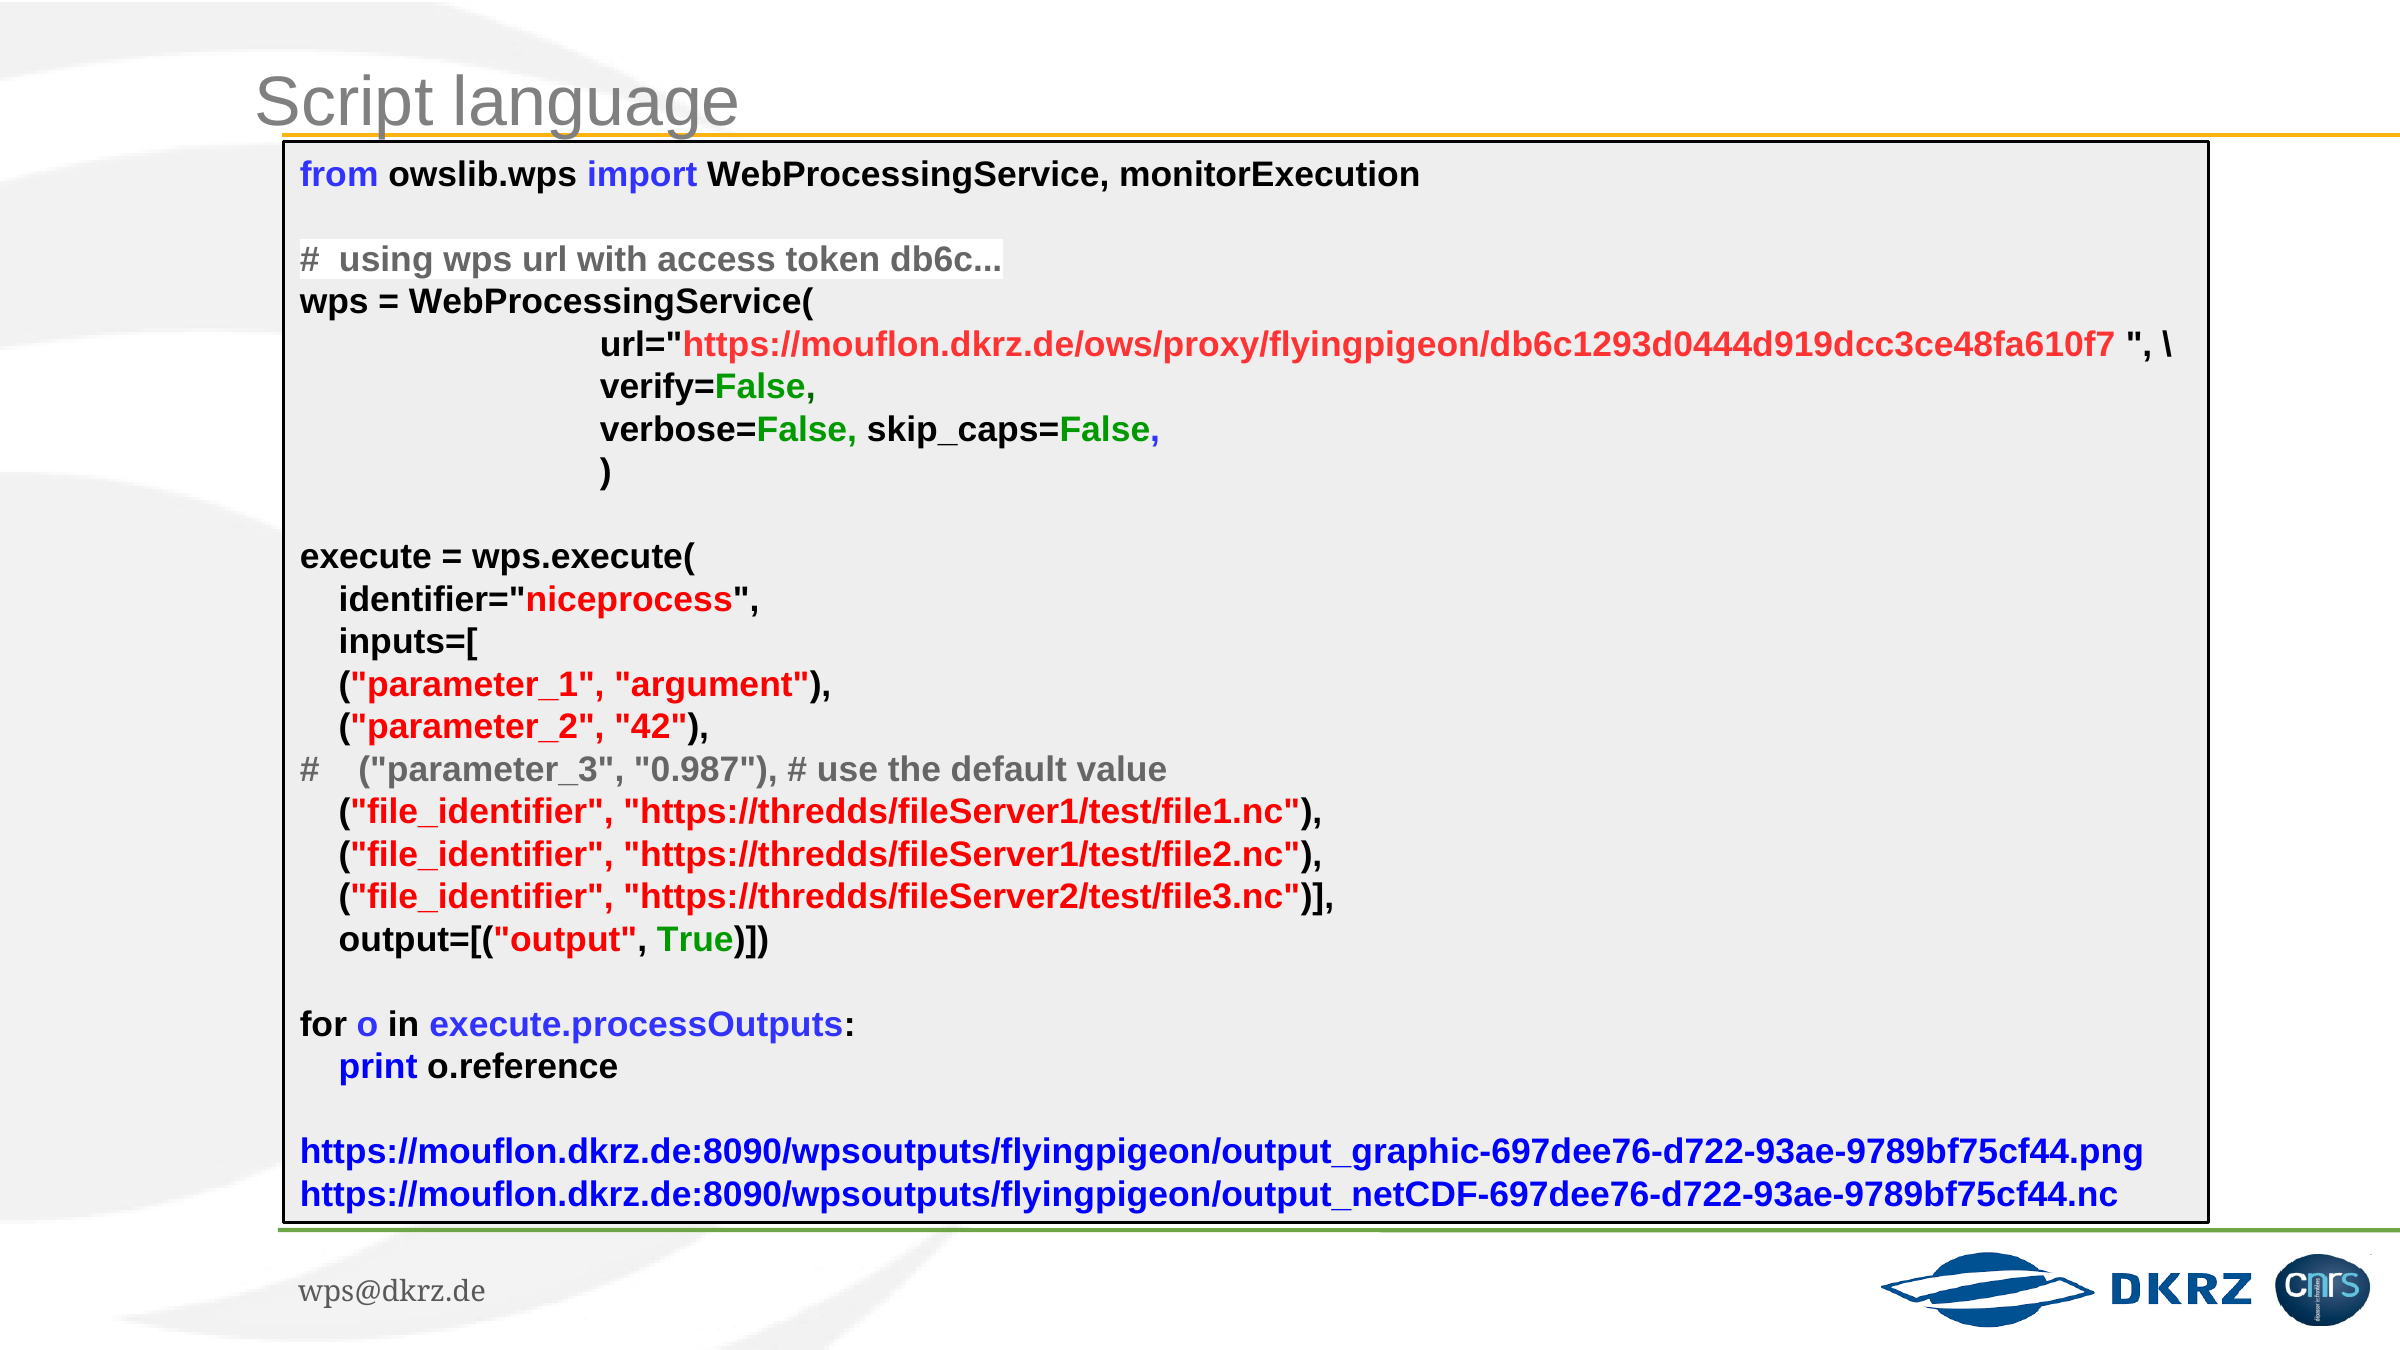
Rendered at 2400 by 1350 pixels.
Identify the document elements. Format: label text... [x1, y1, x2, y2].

title Script language [200, 47, 839, 158]
text_box from owslib.wps import WebProcessingService, monitorExecution # using wps url with access token db6c... wps = WebProcessingService( url="https://mouflon.dkrz.de/ows/proxy/flyingpigeon/db6c1293d0444d919dcc3ce48fa610f7 ", \ verify=False, verbose=False, skip_caps=False, ) execute = wps.execute( identifier="niceprocess", inputs=[ ("parameter_1", "argument"), ("parameter_2", "42"), # ("parameter_3", "0.987"), # use the default value ("file_identifier", "https://thredds/fileServer1/test/file1.nc"), ("file_identifier", "https://thredds/fileServer1/test/file2.nc"), ("file_identifier", "https://thredds/fileServer2/test/file3.nc")], output=[("output", True)]) for o in execute.processOutputs: print o.reference https://mouflon.dkrz.de:8090/wpsoutputs/flyingpigeon/output_graphic-697dee76-d722-93ae-9789bf75cf44.png https://mouflon.dkrz.de:8090/wpsoutputs/flyingpigeon/output_netCDF-697dee76-d722-93ae-9789bf75cf44.nc [283, 141, 2209, 1223]
picture [0, 0, 2400, 1350]
